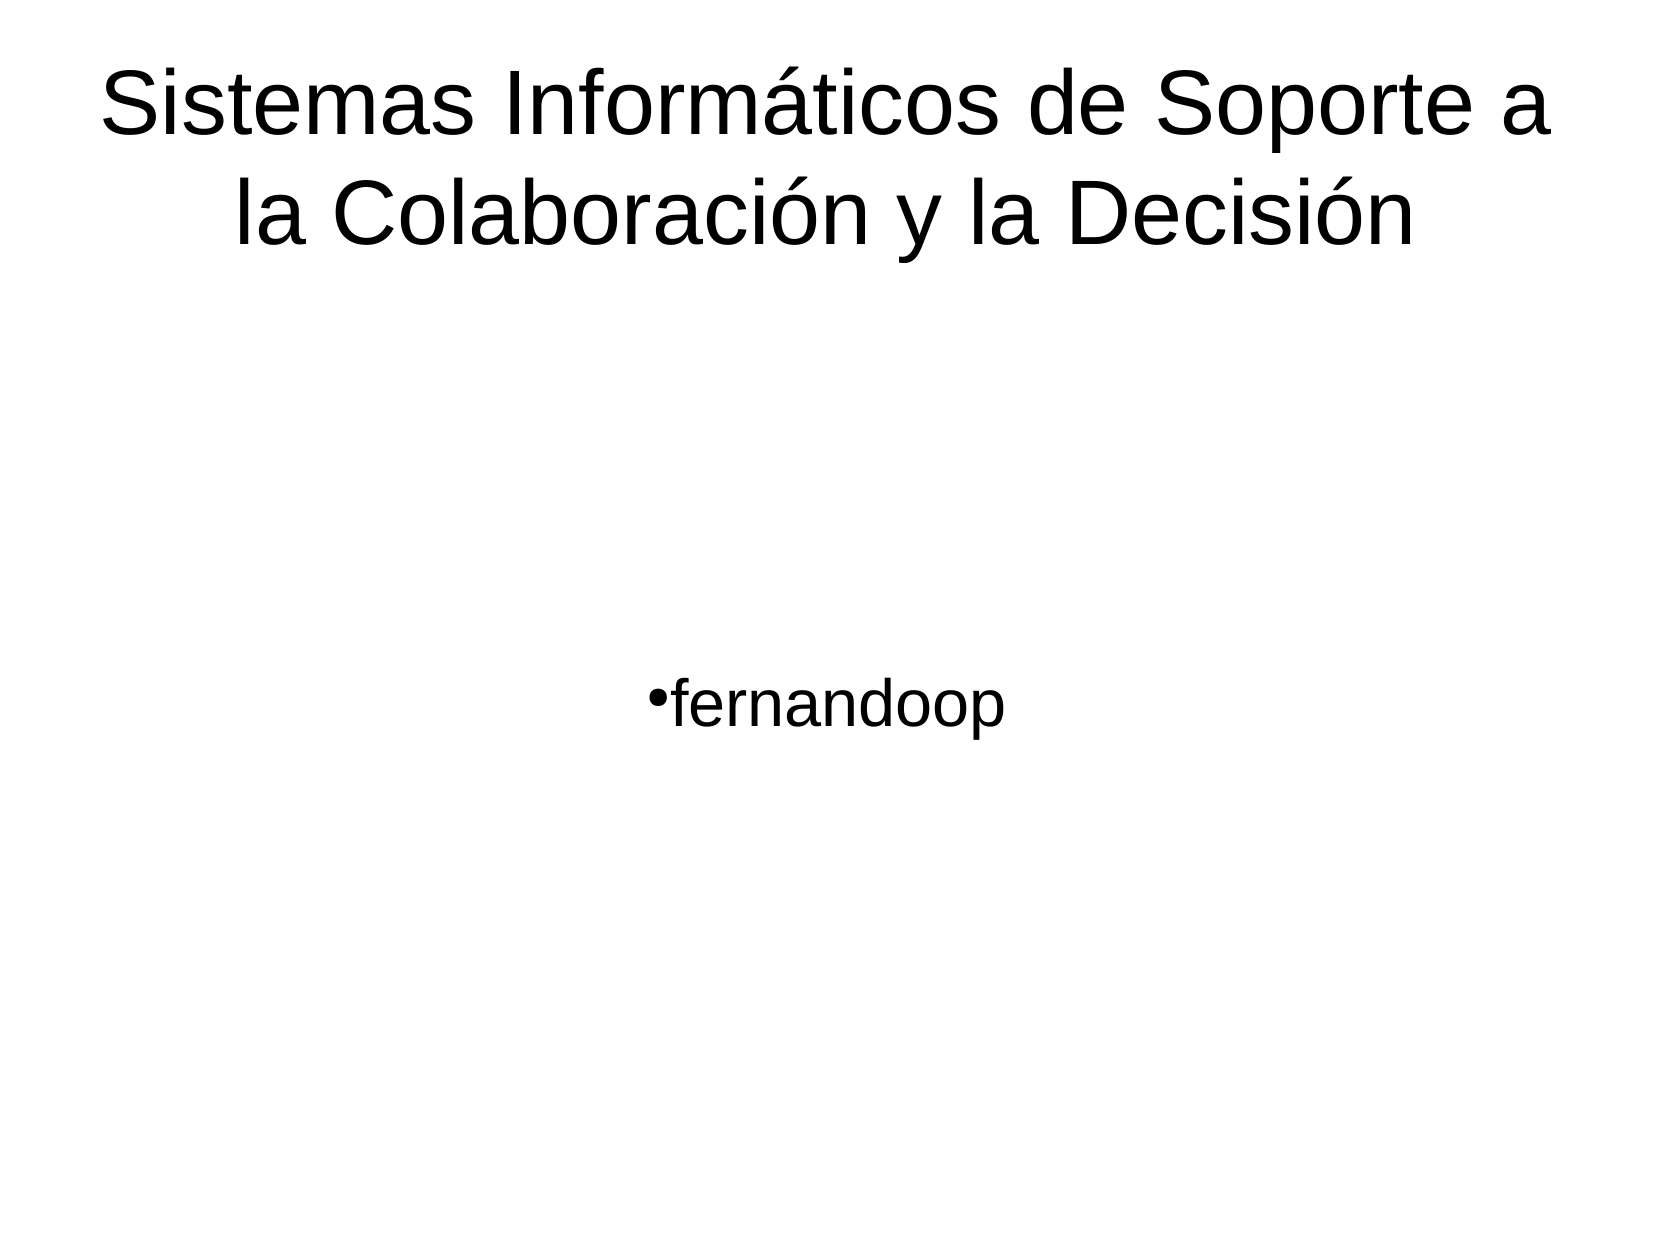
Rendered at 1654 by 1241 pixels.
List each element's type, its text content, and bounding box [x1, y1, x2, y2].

subtitle fernandoop [82, 659, 1571, 740]
title Sistemas Informáticos de Soporte a la Colaboración y la Decisión [82, 49, 1571, 257]
